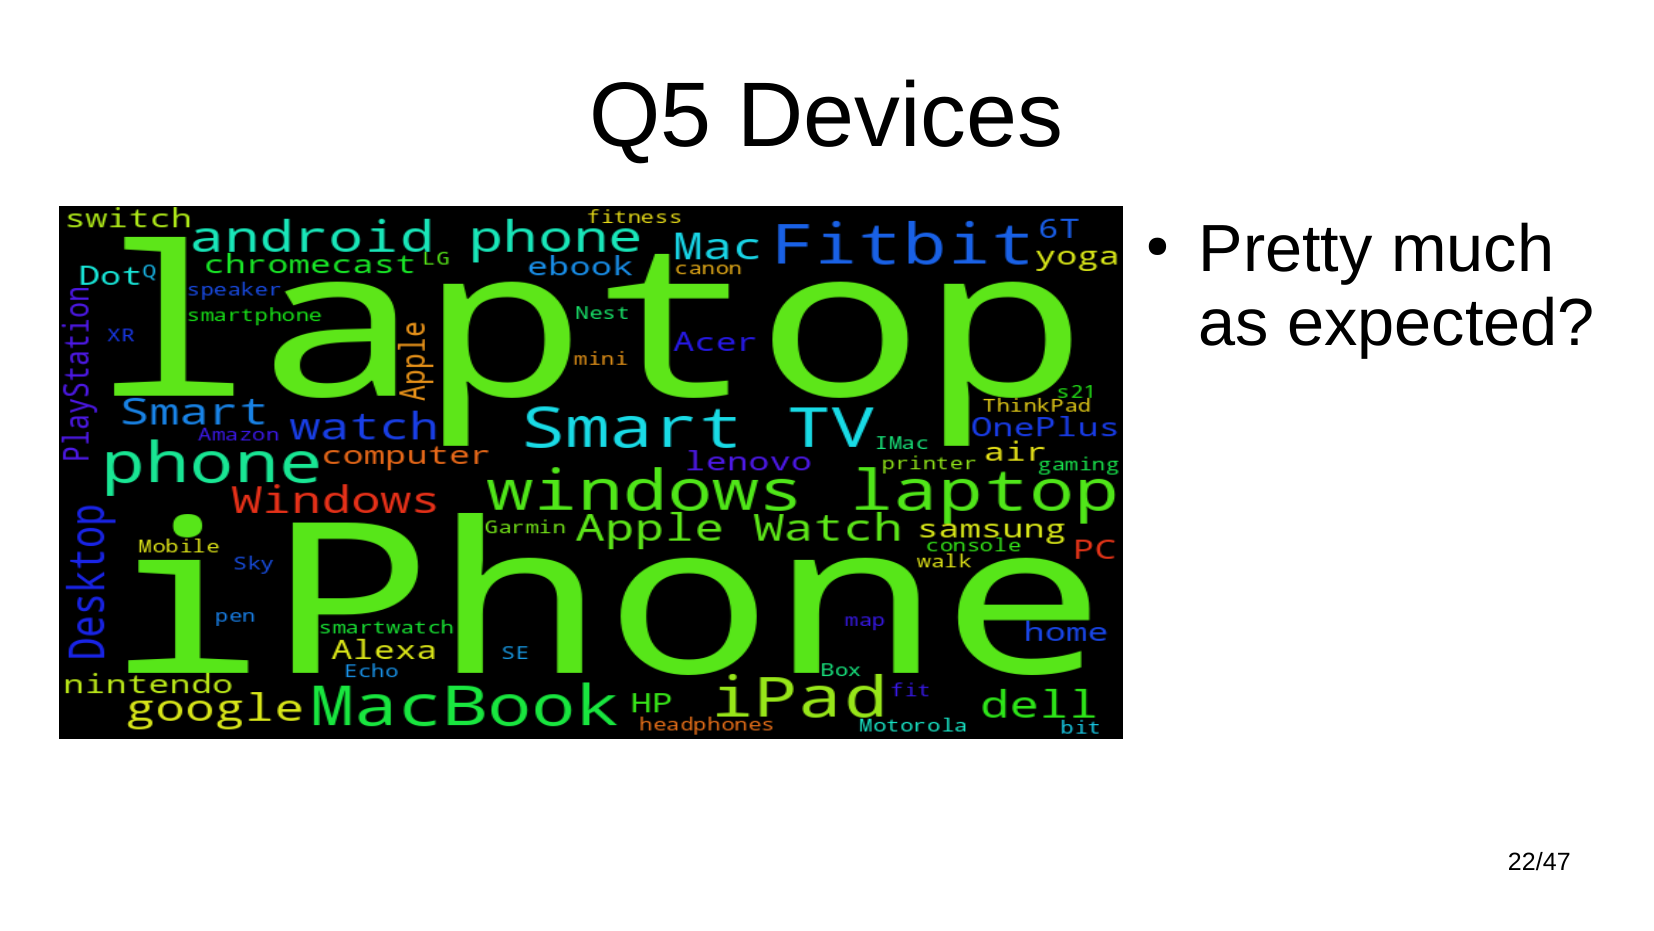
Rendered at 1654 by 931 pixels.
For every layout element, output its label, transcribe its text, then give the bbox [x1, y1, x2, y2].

list Pretty much as expected? [1127, 210, 1636, 751]
title Q5 Devices [82, 37, 1571, 193]
picture [59, 206, 1123, 739]
